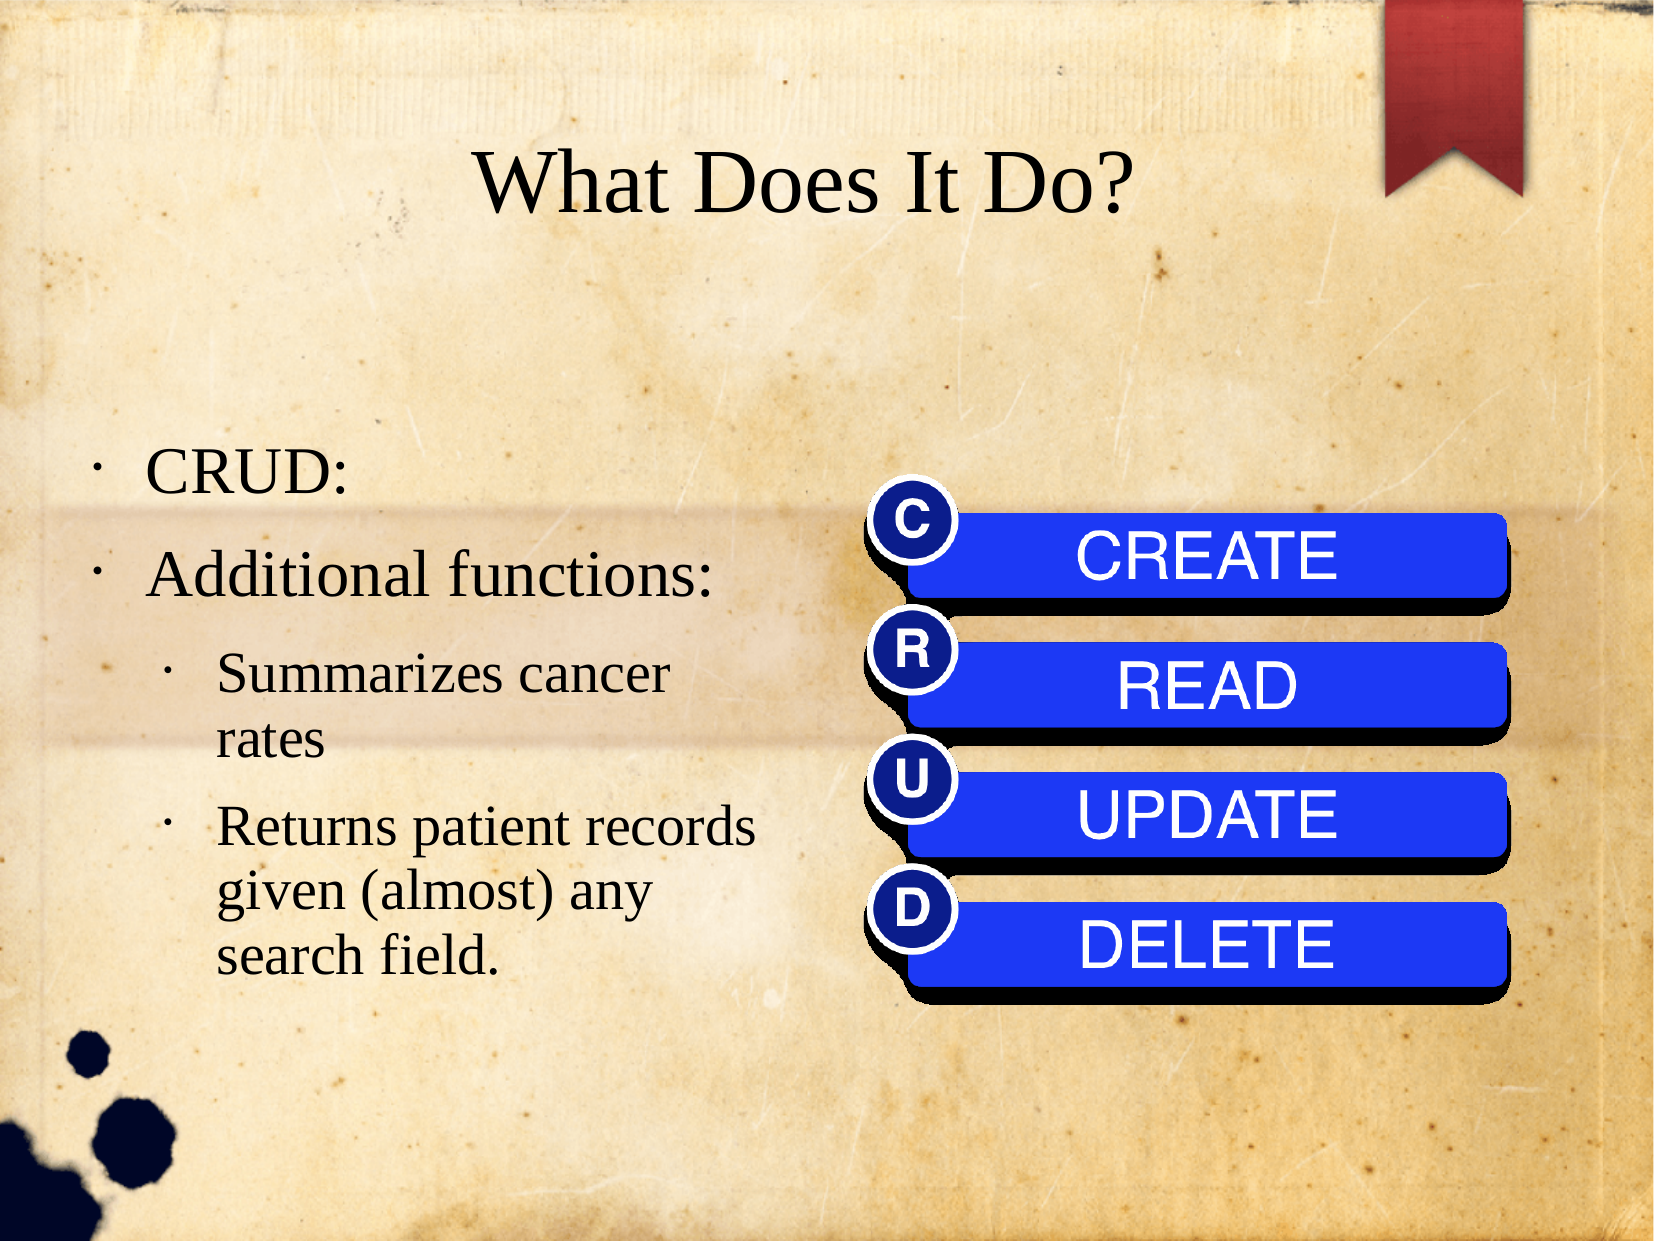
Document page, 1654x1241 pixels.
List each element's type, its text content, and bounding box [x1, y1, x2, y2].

title What Does It Do? [60, 77, 1549, 286]
list CRUD: Additional functions: Summarizes cancer rates Returns patient records given (almost) any search field. [75, 330, 786, 1171]
picture [0, 0, 1654, 1241]
